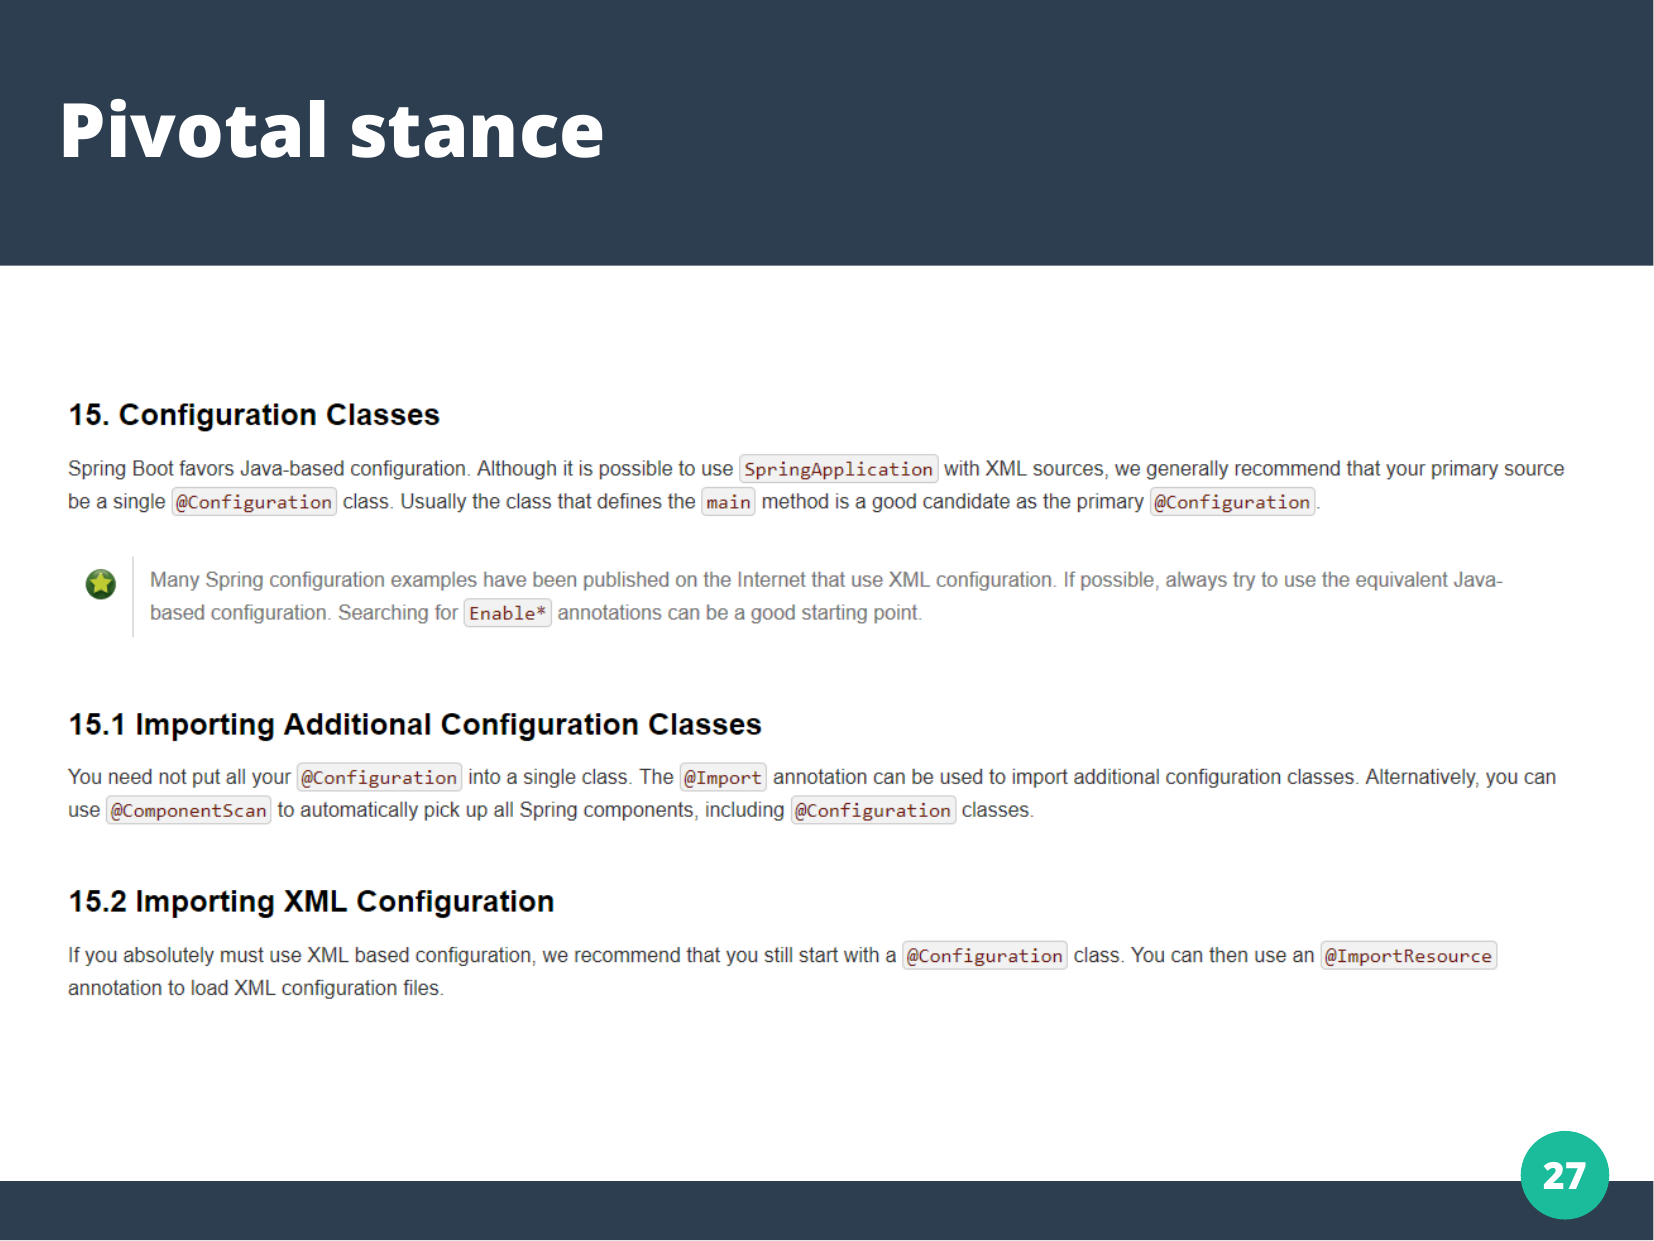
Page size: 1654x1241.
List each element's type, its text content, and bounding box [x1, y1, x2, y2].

title Pivotal stance [59, 49, 1595, 207]
picture [63, 391, 1571, 1004]
